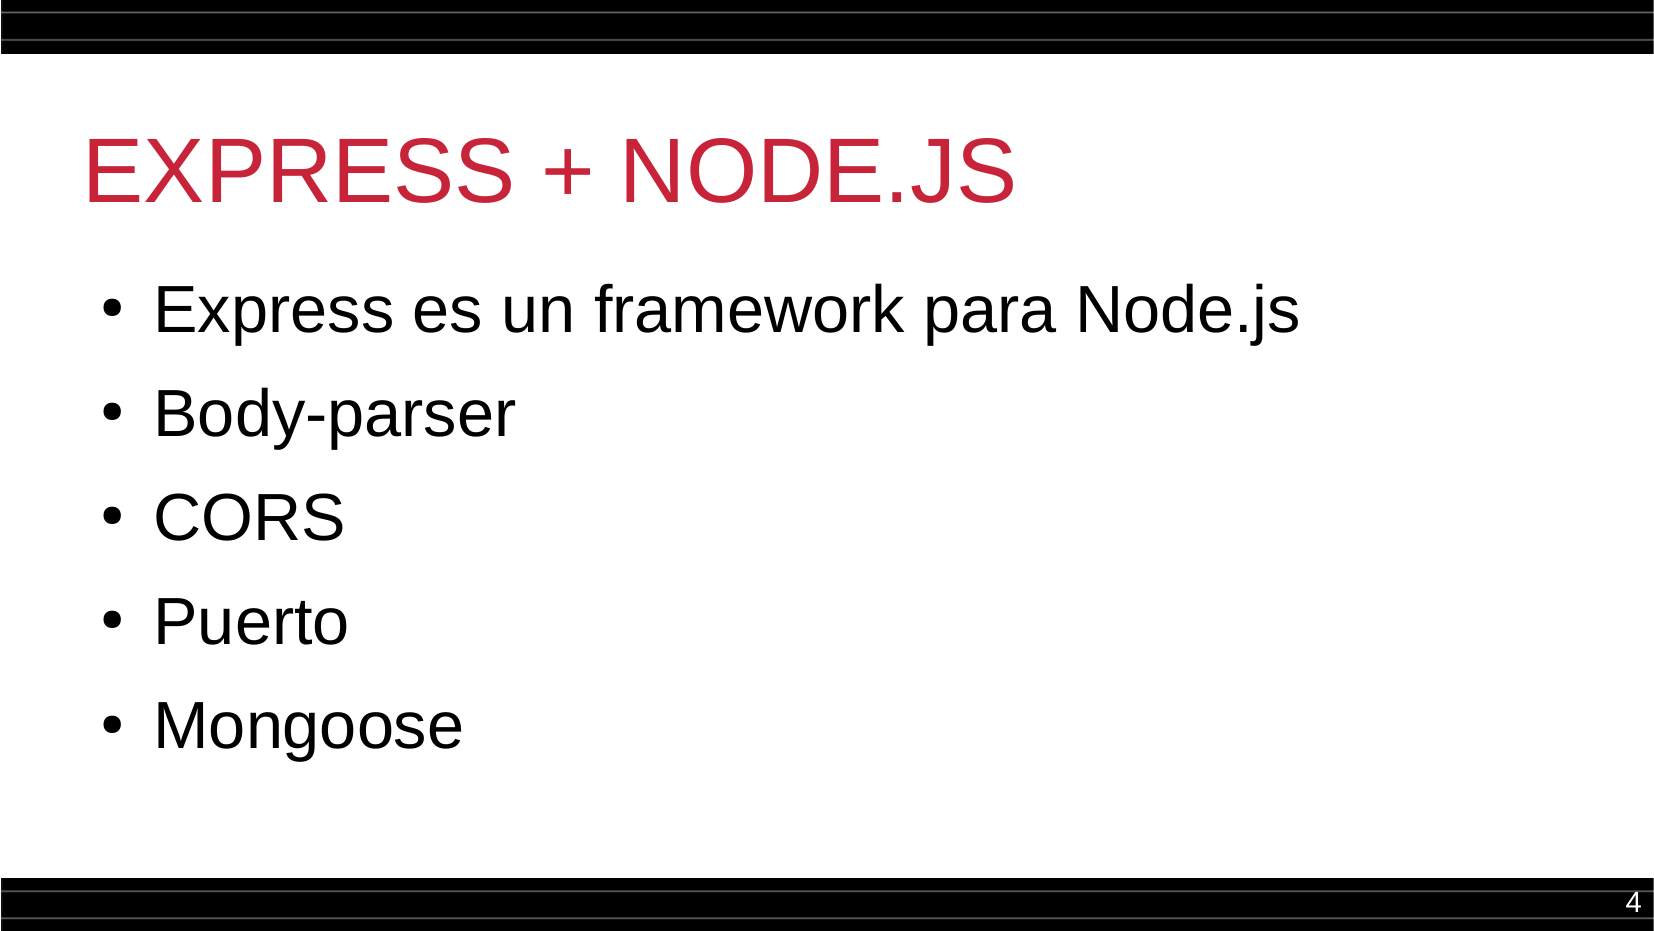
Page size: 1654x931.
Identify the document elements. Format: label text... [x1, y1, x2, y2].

picture [1, 878, 1654, 931]
list Express es un framework para Node.js Body-parser CORS Puerto Mongoose [82, 271, 1571, 851]
picture [1, 0, 1654, 54]
title EXPRESS + NODE.JS [82, 92, 1571, 249]
